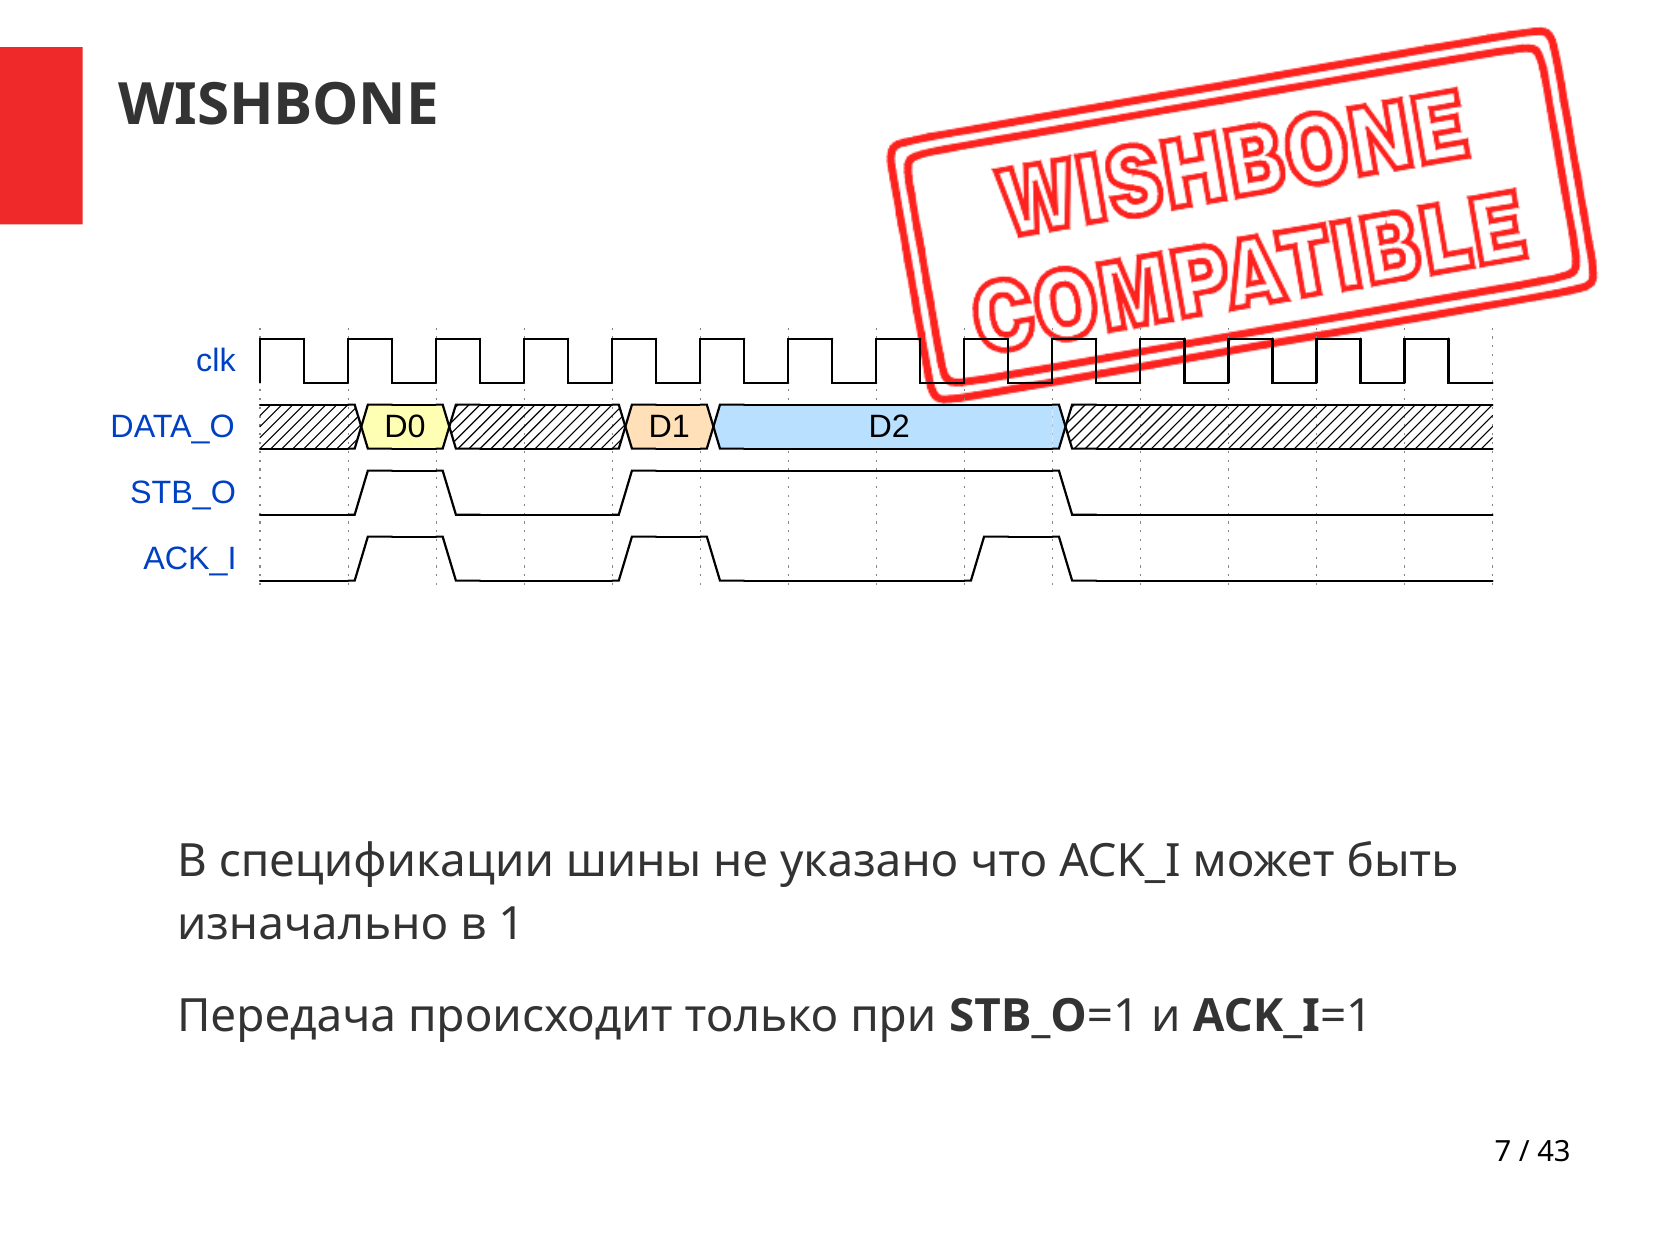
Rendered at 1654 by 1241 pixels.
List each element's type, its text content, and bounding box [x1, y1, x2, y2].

list В спецификации шины не указано что ACK_I может быть изначально в 1 Передача происходит только при STB_O=1 и ACK_I=1 [106, 827, 1524, 1123]
picture [82, 9, 1647, 591]
title WISHBONE [118, 49, 1571, 154]
